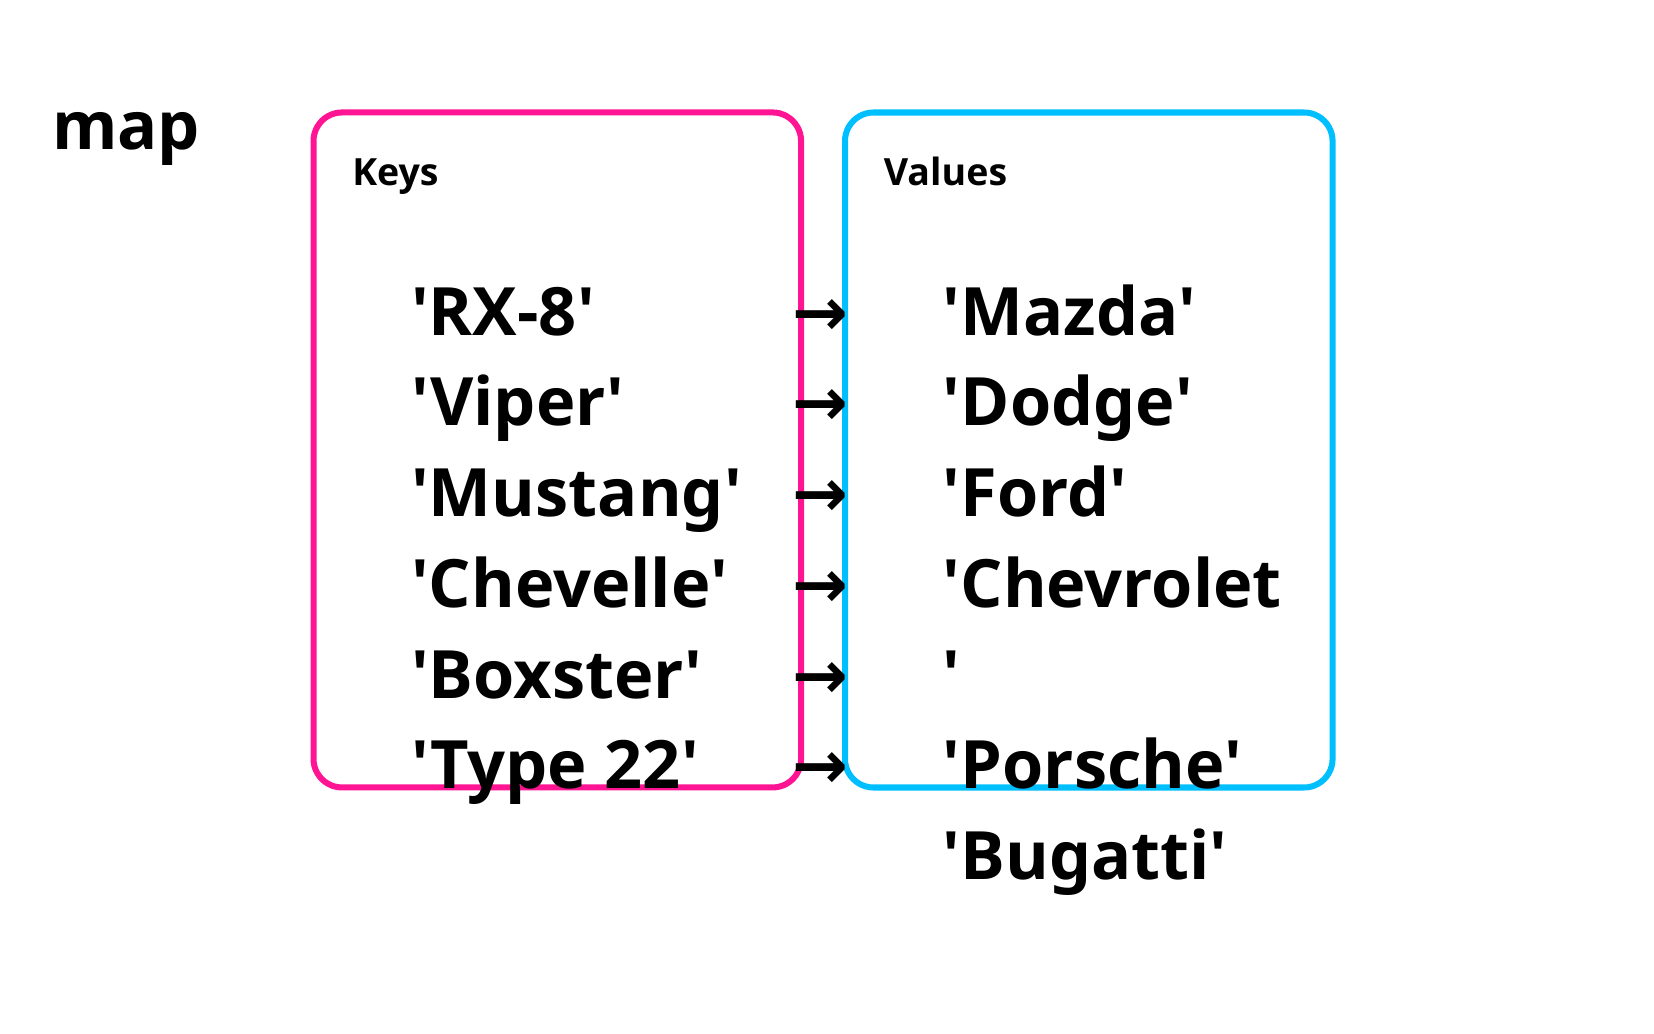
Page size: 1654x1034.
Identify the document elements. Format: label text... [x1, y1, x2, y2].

text_box map [37, 70, 203, 156]
text_box 'Mazda' 'Dodge' 'Ford' 'Chevrolet' 'Porsche' 'Bugatti' [928, 256, 1304, 972]
text_box Keys [337, 138, 601, 193]
text_box → → → → → → [777, 256, 866, 751]
text_box 'RX-8' 'Viper' 'Mustang' 'Chevelle' 'Boxster' 'Type 22' [396, 256, 772, 972]
text_box Values [869, 138, 1132, 193]
